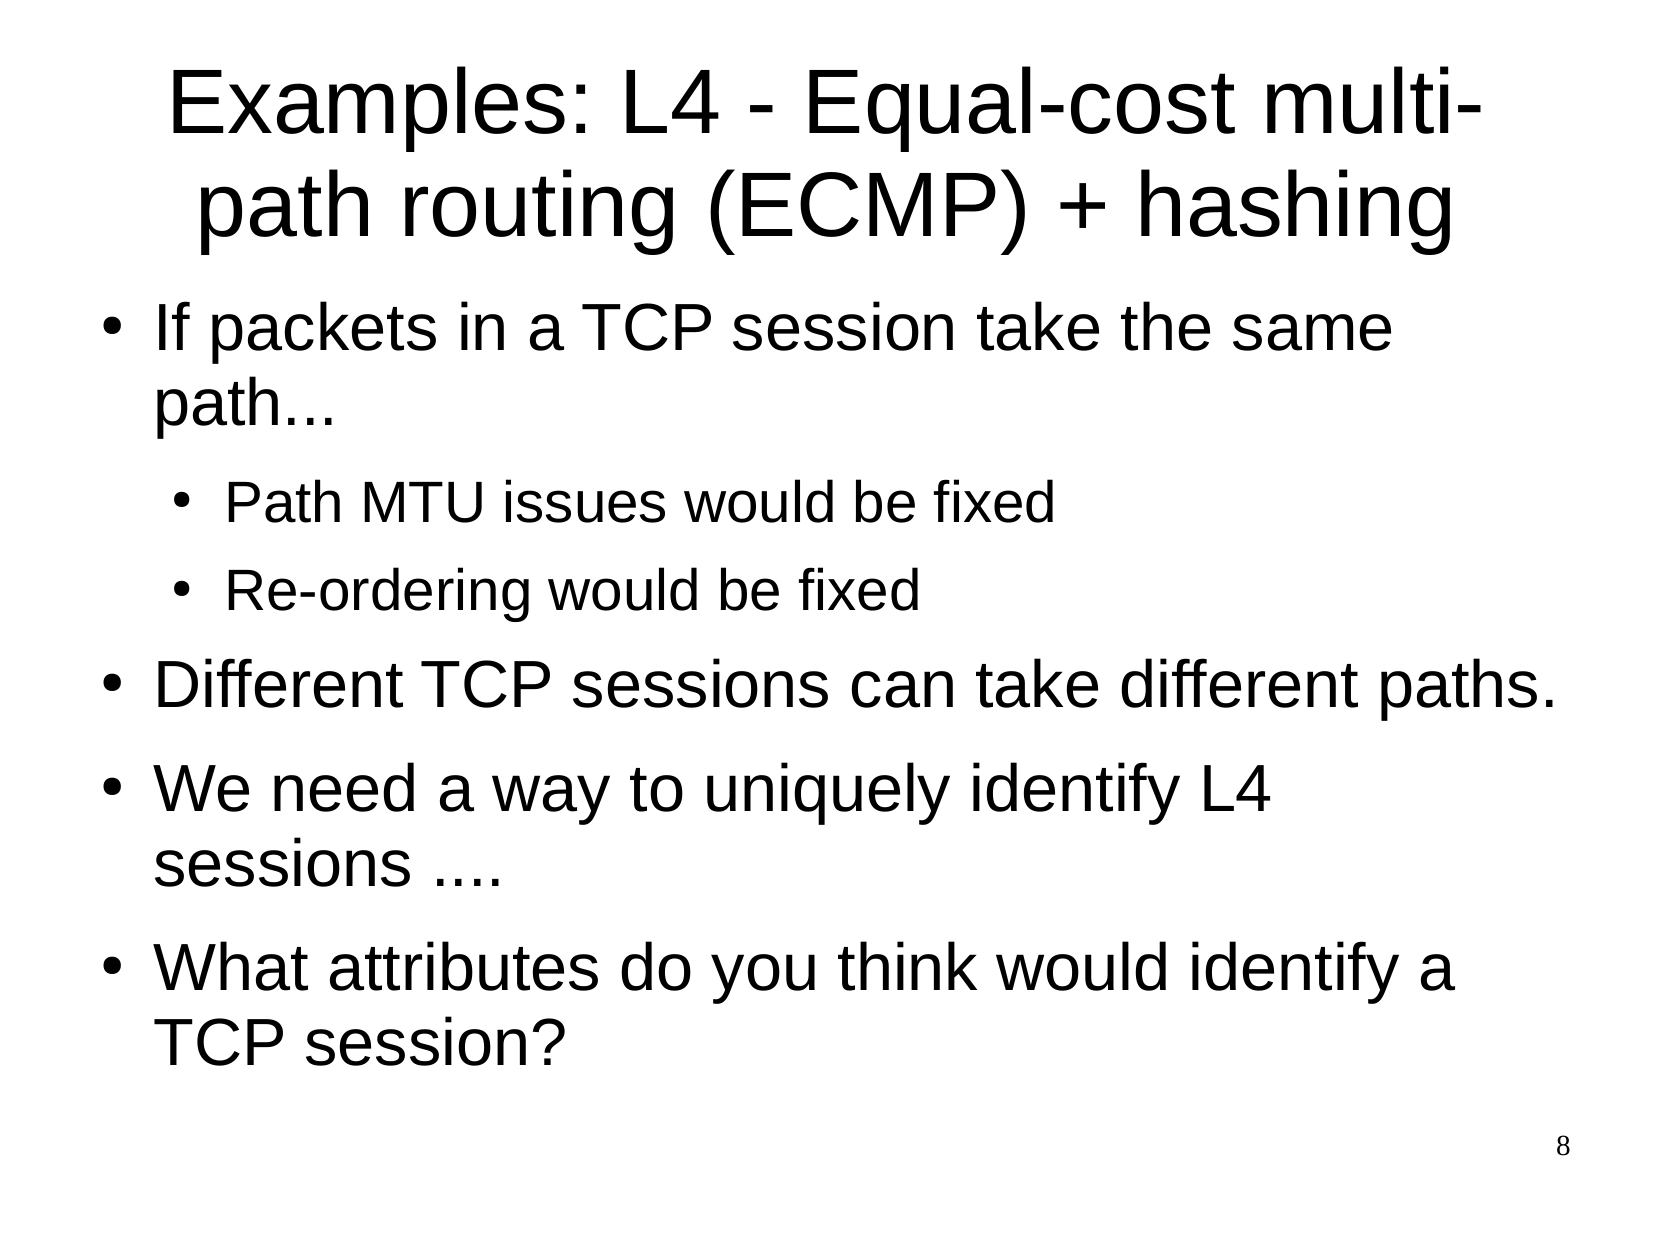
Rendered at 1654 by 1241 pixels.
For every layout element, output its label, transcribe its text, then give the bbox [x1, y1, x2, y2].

list If packets in a TCP session take the same path... Path MTU issues would be fixed Re-ordering would be fixed Different TCP sessions can take different paths. We need a way to uniquely identify L4 sessions .... What attributes do you think would identify a TCP session? [82, 290, 1571, 1173]
title Examples: L4 - Equal-cost multi-path routing (ECMP) + hashing [82, 49, 1571, 257]
